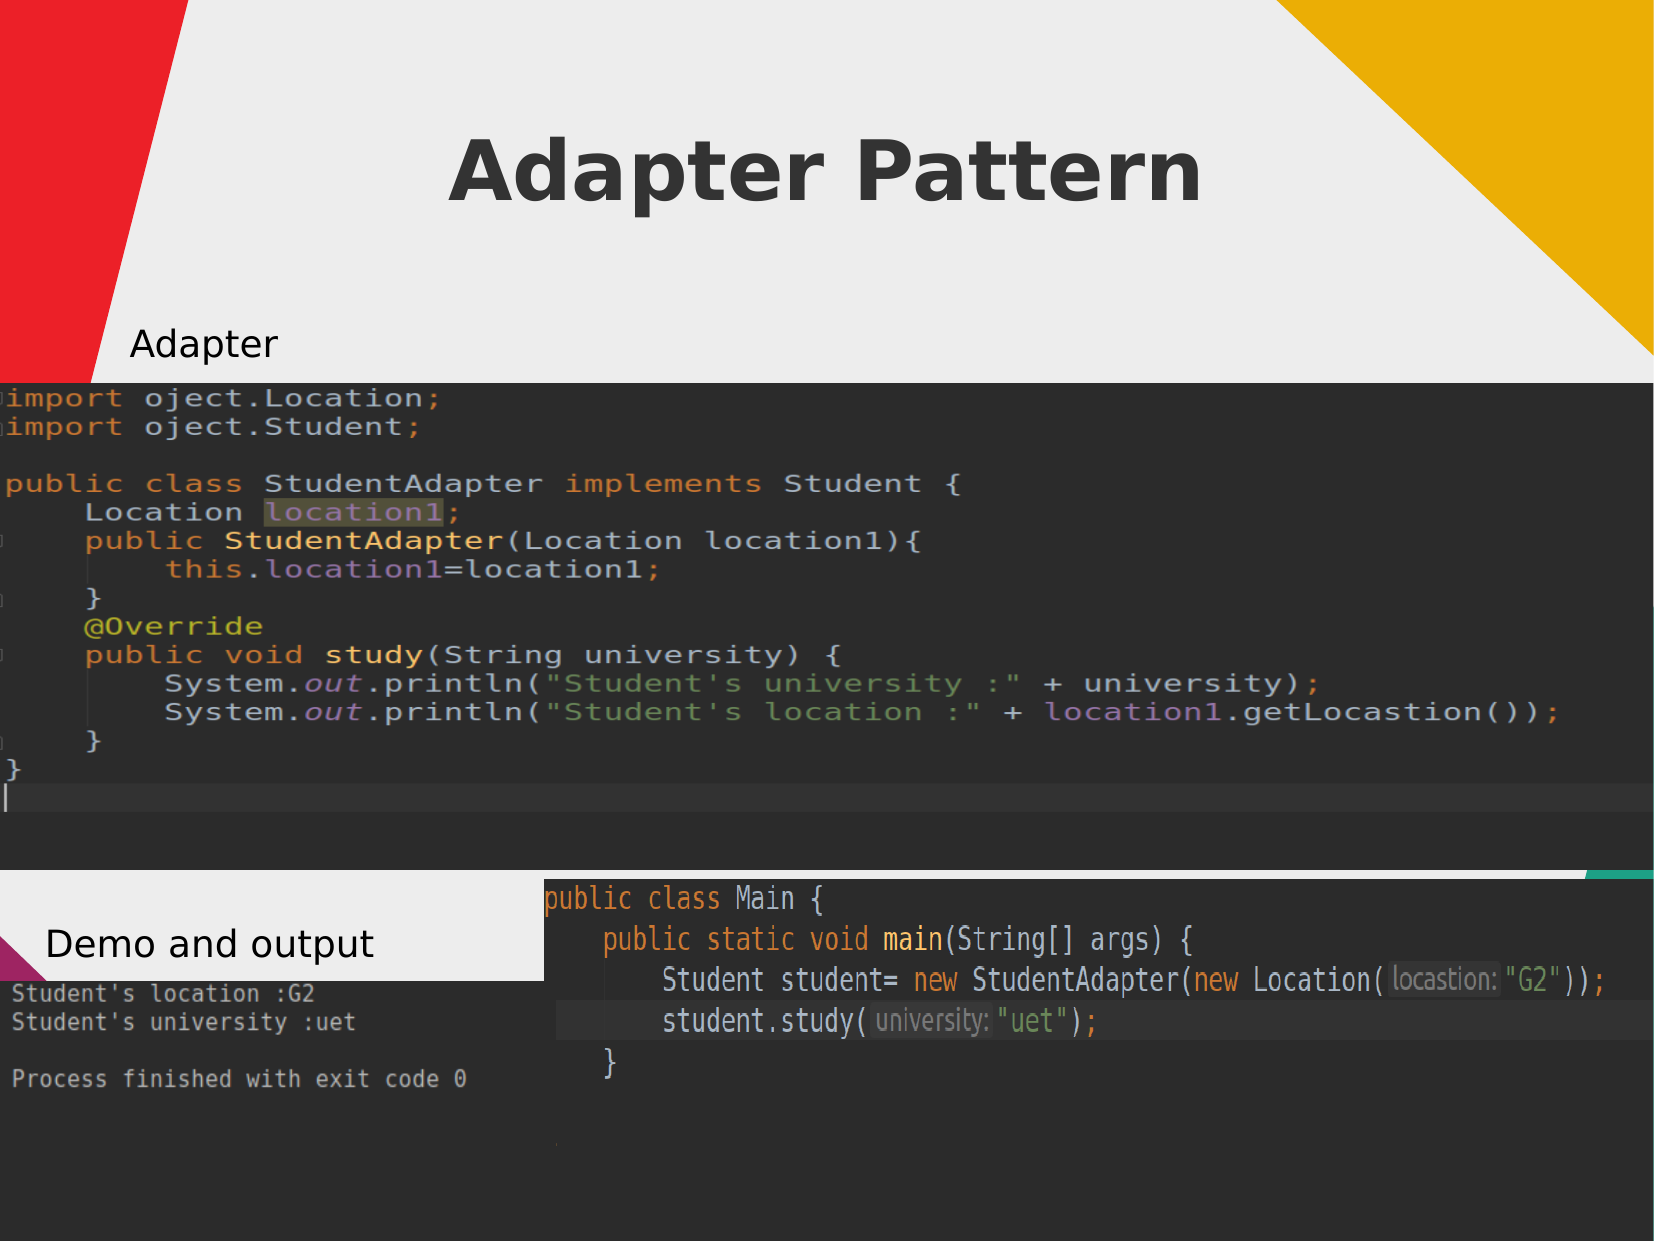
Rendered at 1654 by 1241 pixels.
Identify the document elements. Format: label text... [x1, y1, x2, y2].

title Adapter Pattern [114, 73, 1539, 271]
text_box Demo and output [30, 915, 481, 981]
text_box Adapter [114, 315, 436, 374]
picture [0, 879, 1654, 1241]
picture [0, 383, 1654, 871]
